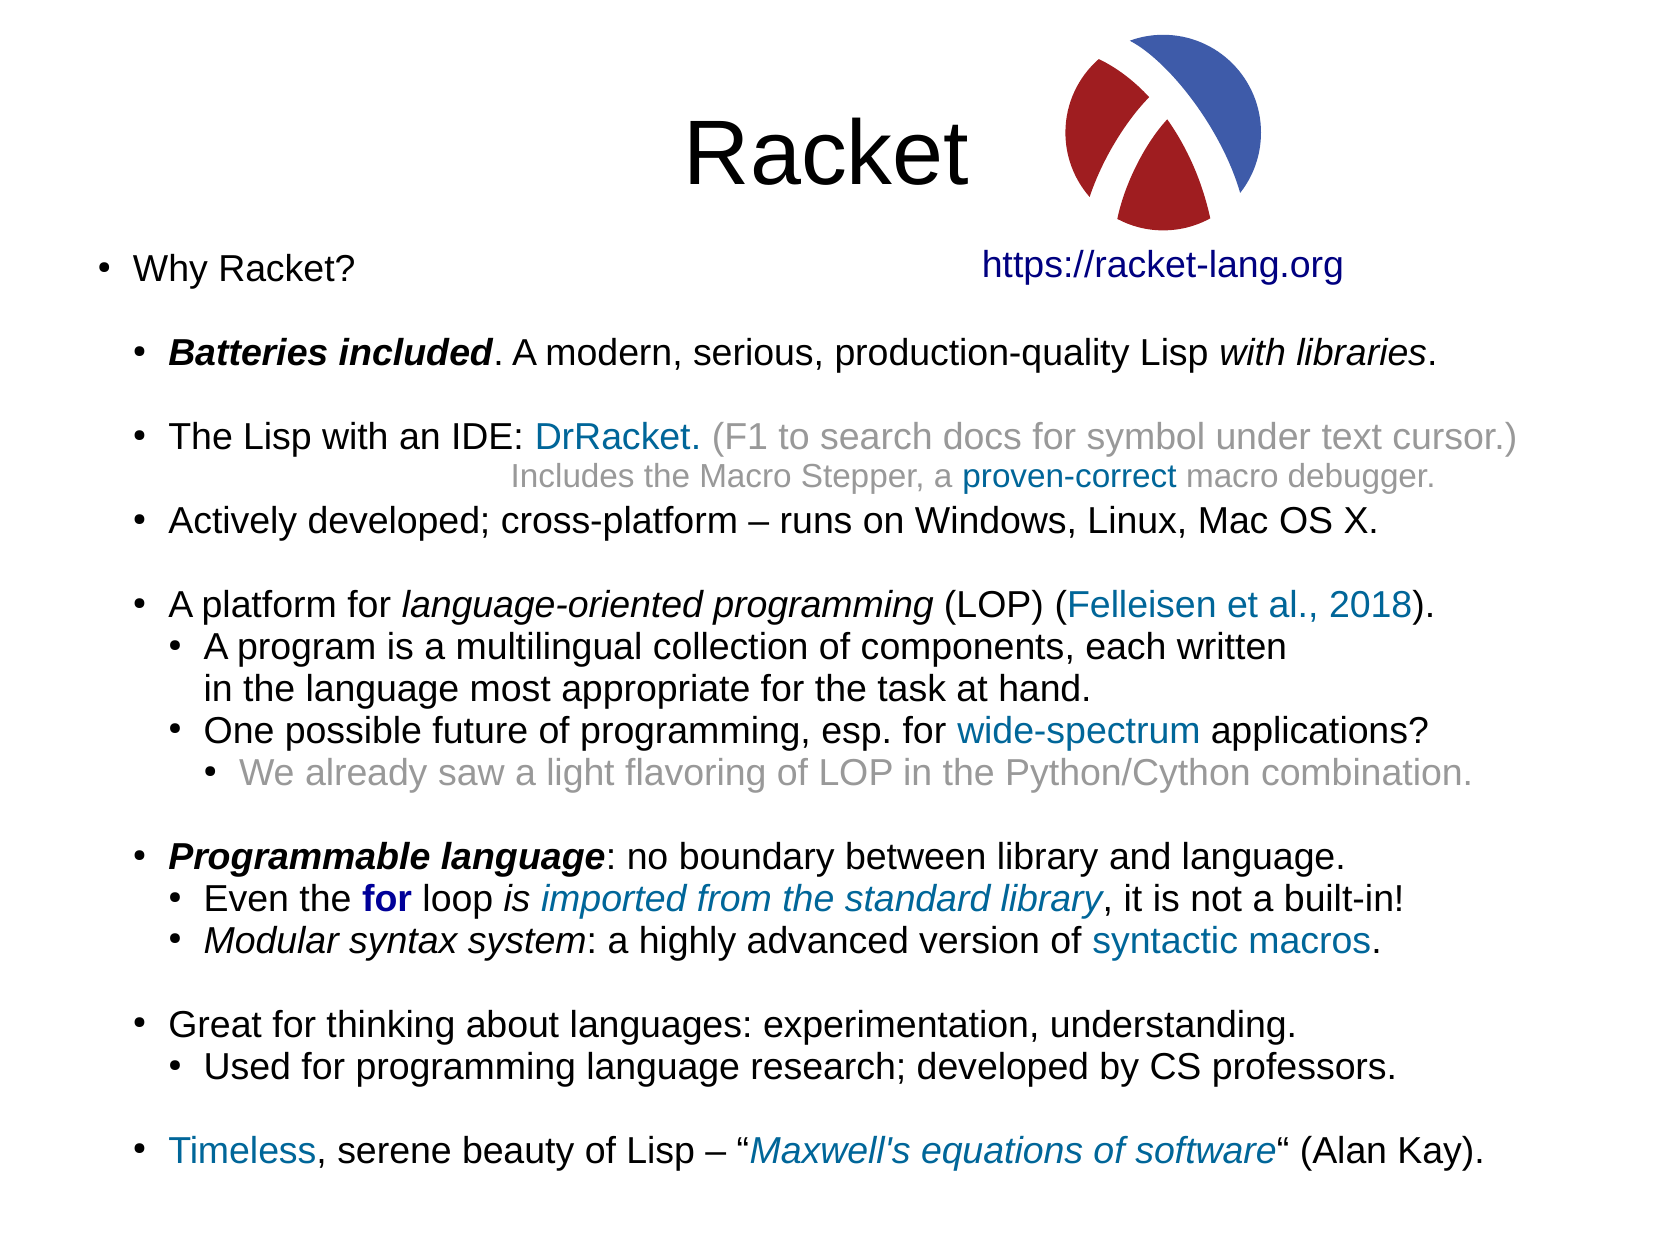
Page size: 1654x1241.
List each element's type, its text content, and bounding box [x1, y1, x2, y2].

title Racket [82, 49, 1571, 257]
text_box Includes the Macro Stepper, a proven-correct macro debugger. [495, 449, 1451, 503]
text_box https://racket-lang.org [967, 235, 1360, 293]
picture [1063, 33, 1263, 232]
text_box Why Racket? Batteries included. A modern, serious, production-quality Lisp with libraries. The Lisp with an IDE: DrRacket. (F1 to search docs for symbol under text cursor.) Actively developed; cross-platform – runs on Windows, Linux, Mac OS X. A platform for language-oriented programming (LOP) (Felleisen et al., 2018). A program is a multilingual collection of components, each written in the language most appropriate for the task at hand. One possible future of programming, esp. for wide-spectrum applications? We already saw a light flavoring of LOP in the Python/Cython combination. Programmable language: no boundary between library and language. Even the for loop is imported from the standard library, it is not a built-in! Modular syntax system: a highly advanced version of syntactic macros. Great for thinking about languages: experimentation, understanding. Used for programming language research; developed by CS professors. Timeless, serene beauty of Lisp – “Maxwell's equations of software“ (Alan Kay). [82, 240, 1561, 1221]
